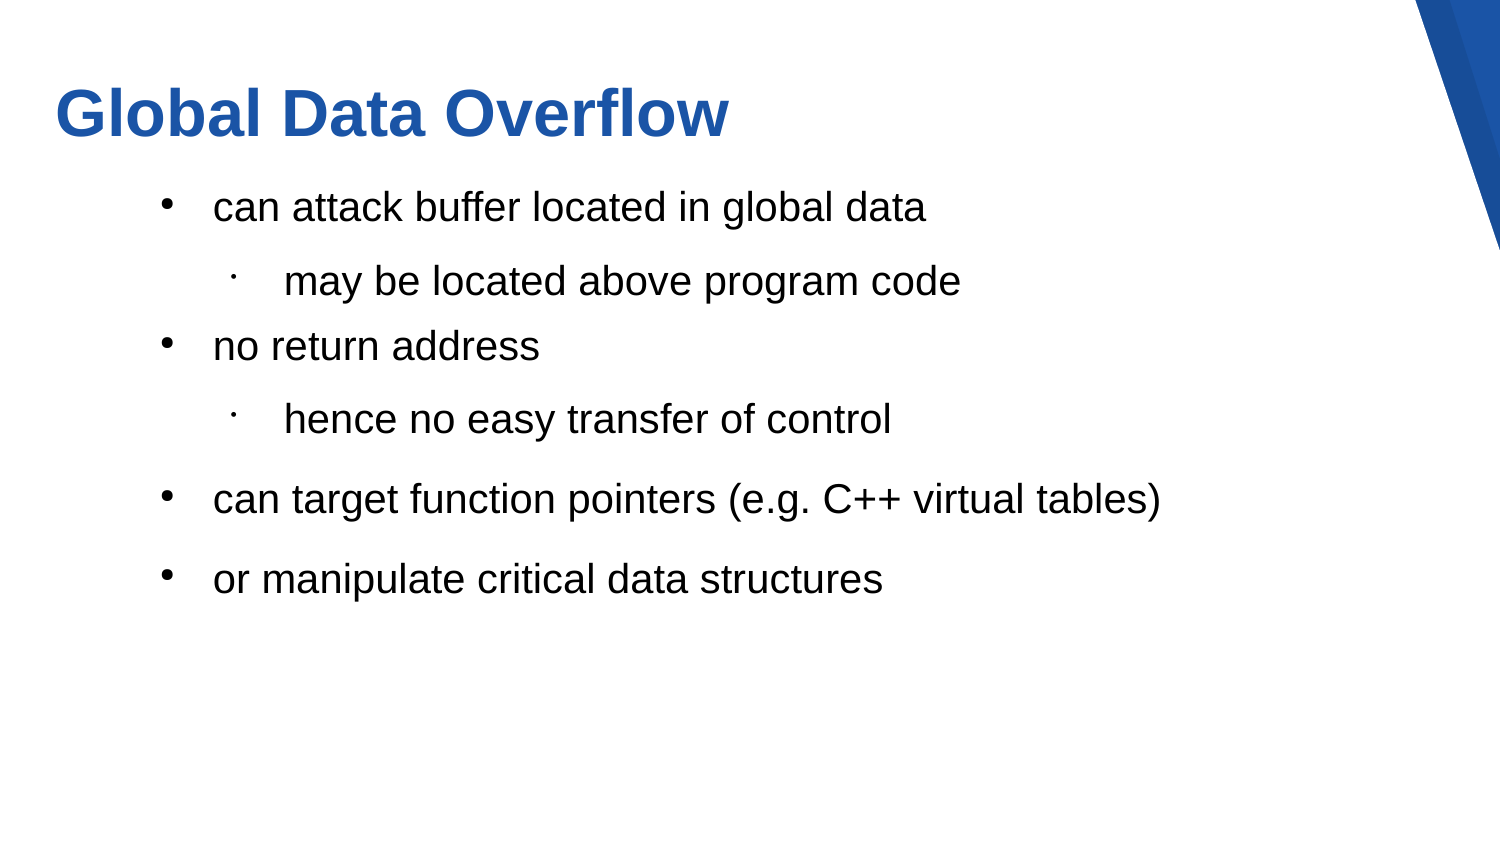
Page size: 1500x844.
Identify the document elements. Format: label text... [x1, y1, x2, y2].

list can attack buffer located in global data may be located above program code no return address hence no easy transfer of control can target function pointers (e.g. C++ virtual tables) or manipulate critical data structures [127, 165, 1411, 665]
title Global Data Overflow [40, 97, 1306, 166]
